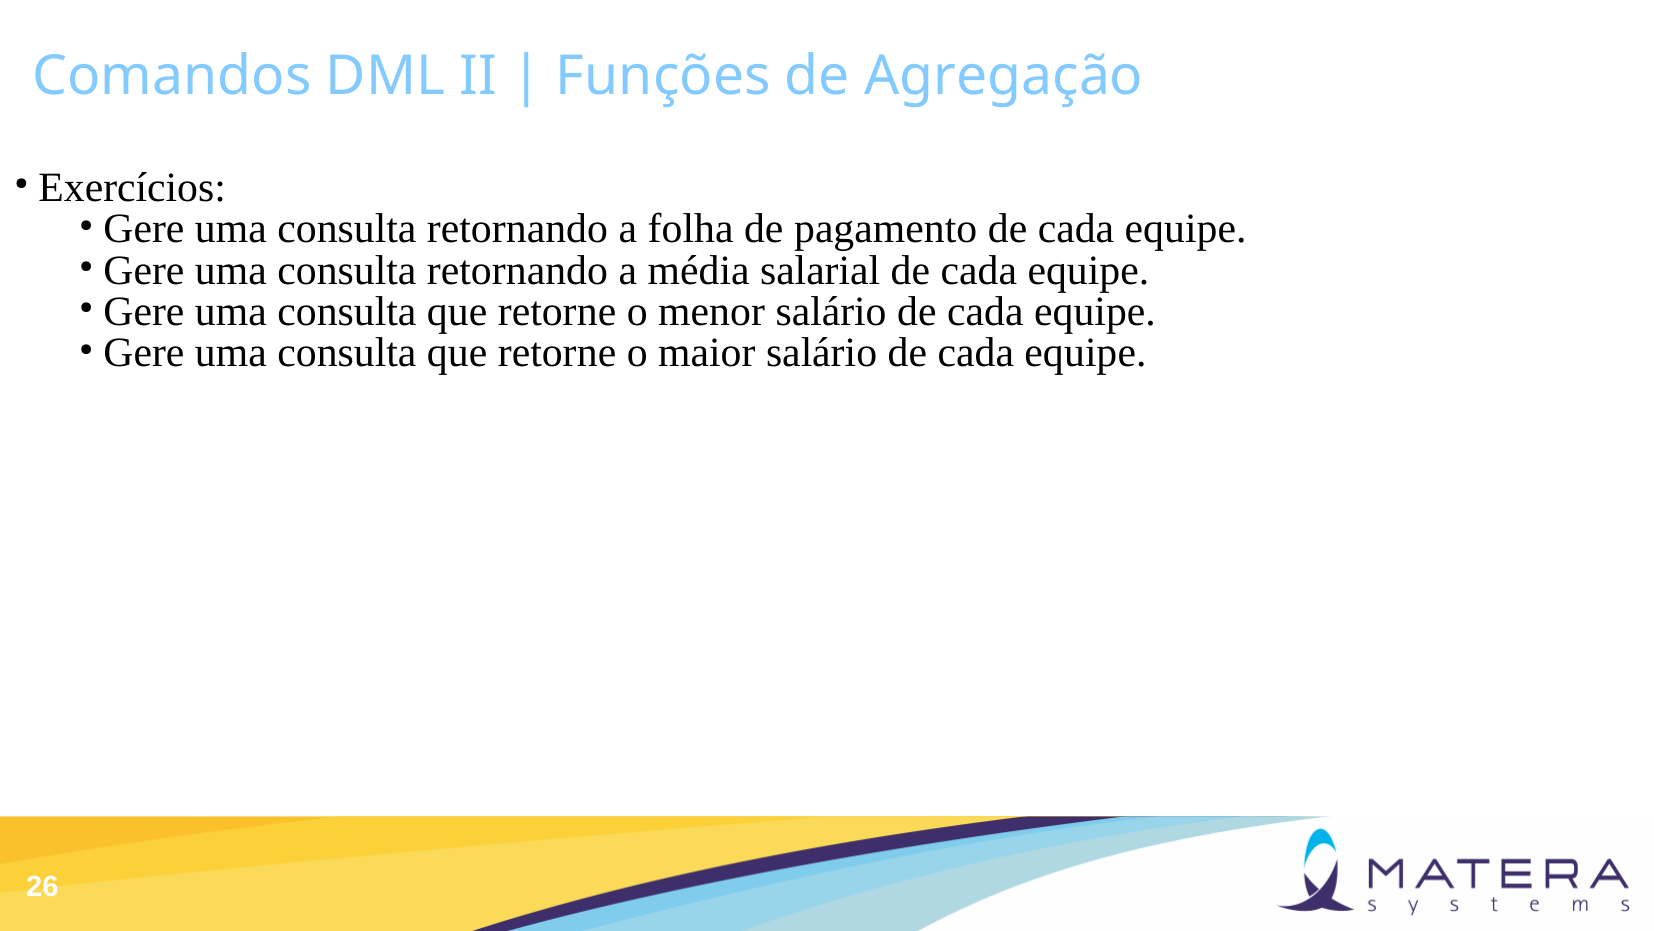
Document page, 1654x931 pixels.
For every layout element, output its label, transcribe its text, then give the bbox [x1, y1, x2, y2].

title Comandos DML II | Funções de Agregação [32, 24, 1628, 137]
list Exercícios: Gere uma consulta retornando a folha de pagamento de cada equipe. Gere uma consulta retornando a média salarial de cada equipe. Gere uma consulta que retorne o menor salário de cada equipe. Gere uma consulta que retorne o maior salário de cada equipe. [0, 167, 1654, 827]
picture [0, 827, 1652, 931]
